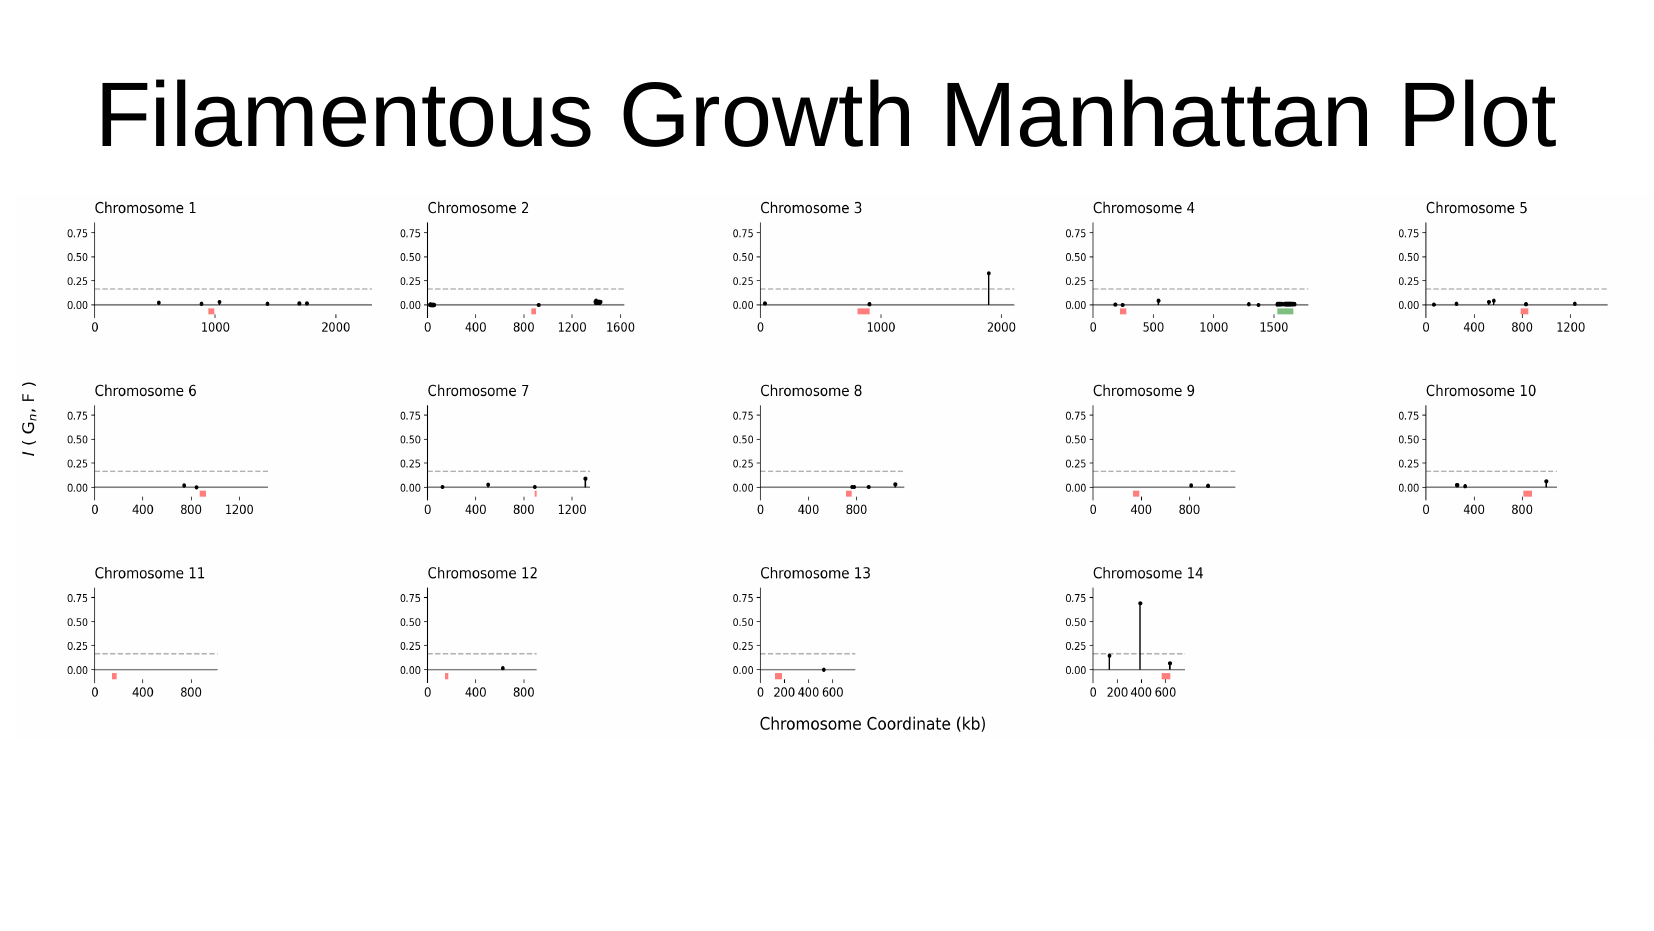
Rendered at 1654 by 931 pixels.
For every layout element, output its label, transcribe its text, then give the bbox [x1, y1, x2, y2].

title Filamentous Growth Manhattan Plot [82, 37, 1571, 193]
picture [15, 194, 1654, 740]
